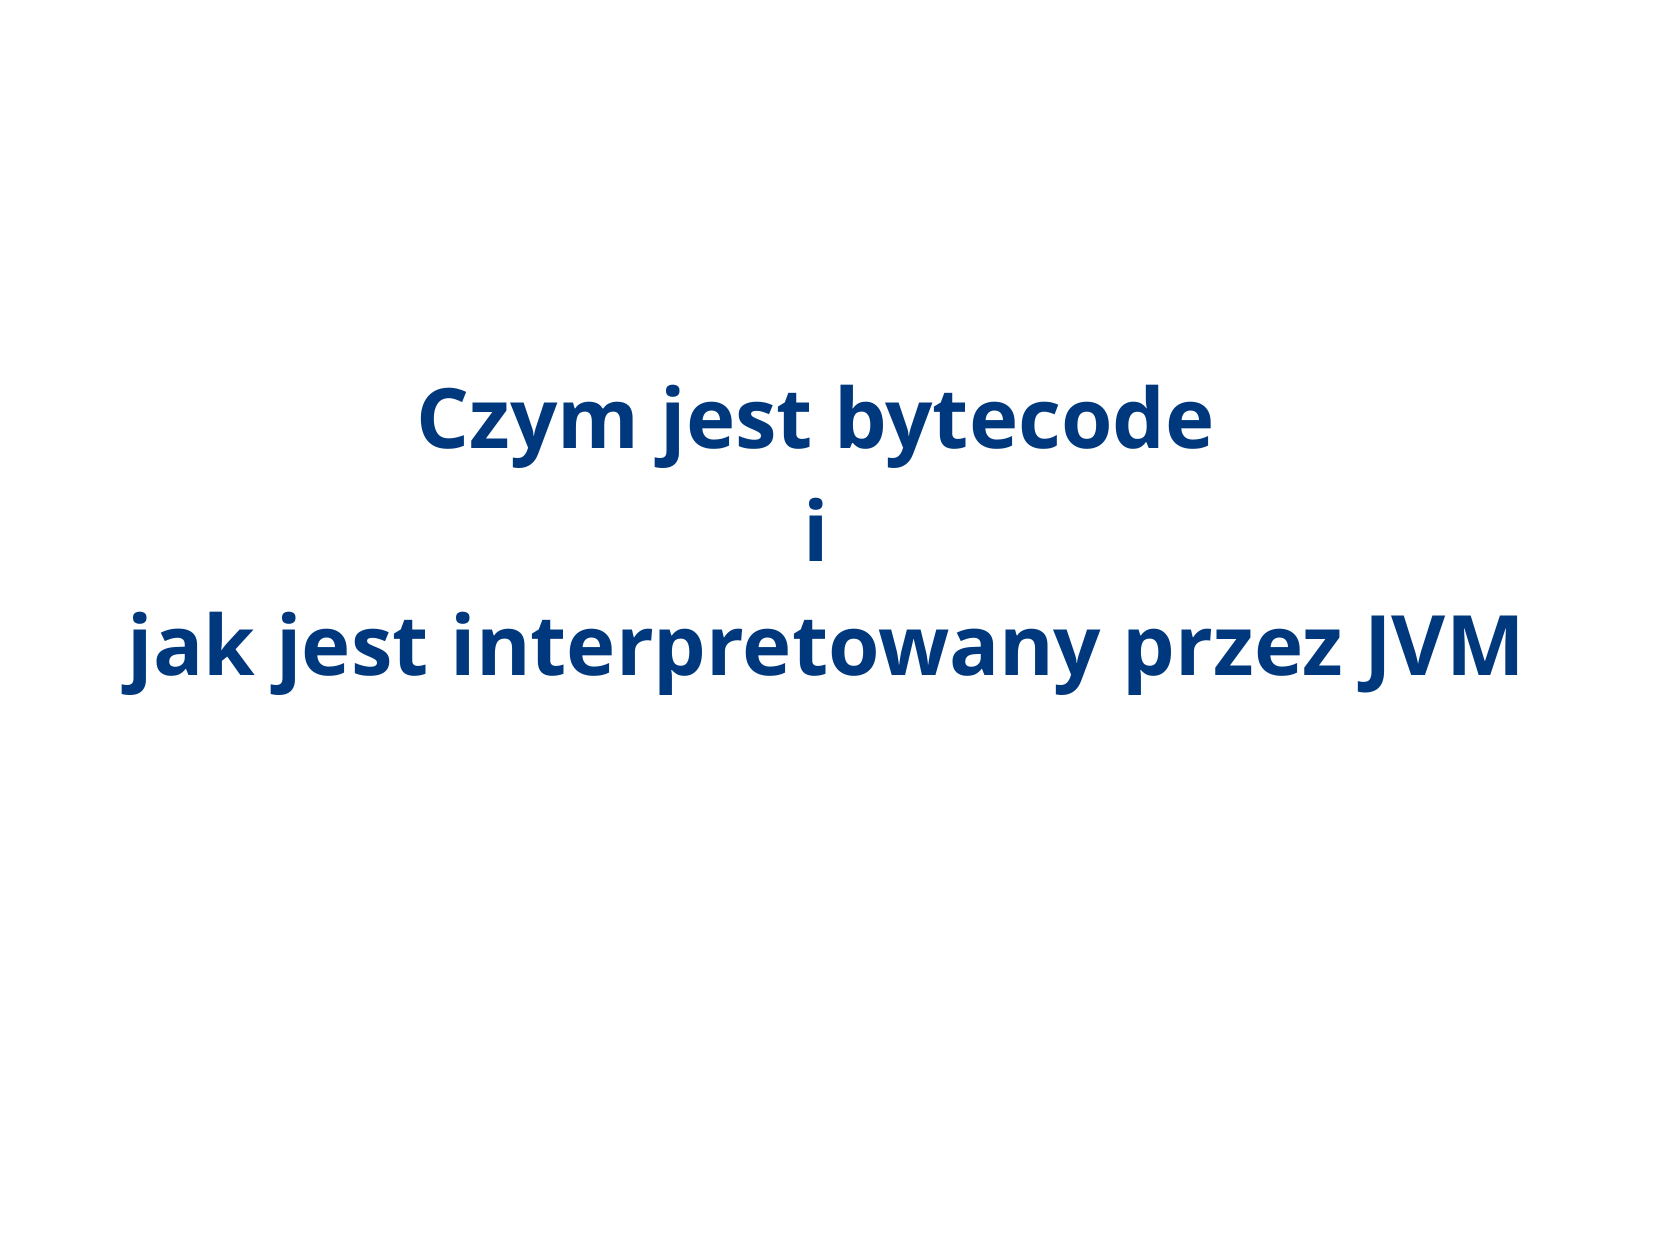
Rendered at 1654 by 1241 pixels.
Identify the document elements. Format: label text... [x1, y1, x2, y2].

subtitle Czym jest bytecode i jak jest interpretowany przez JVM [82, 49, 1571, 1010]
